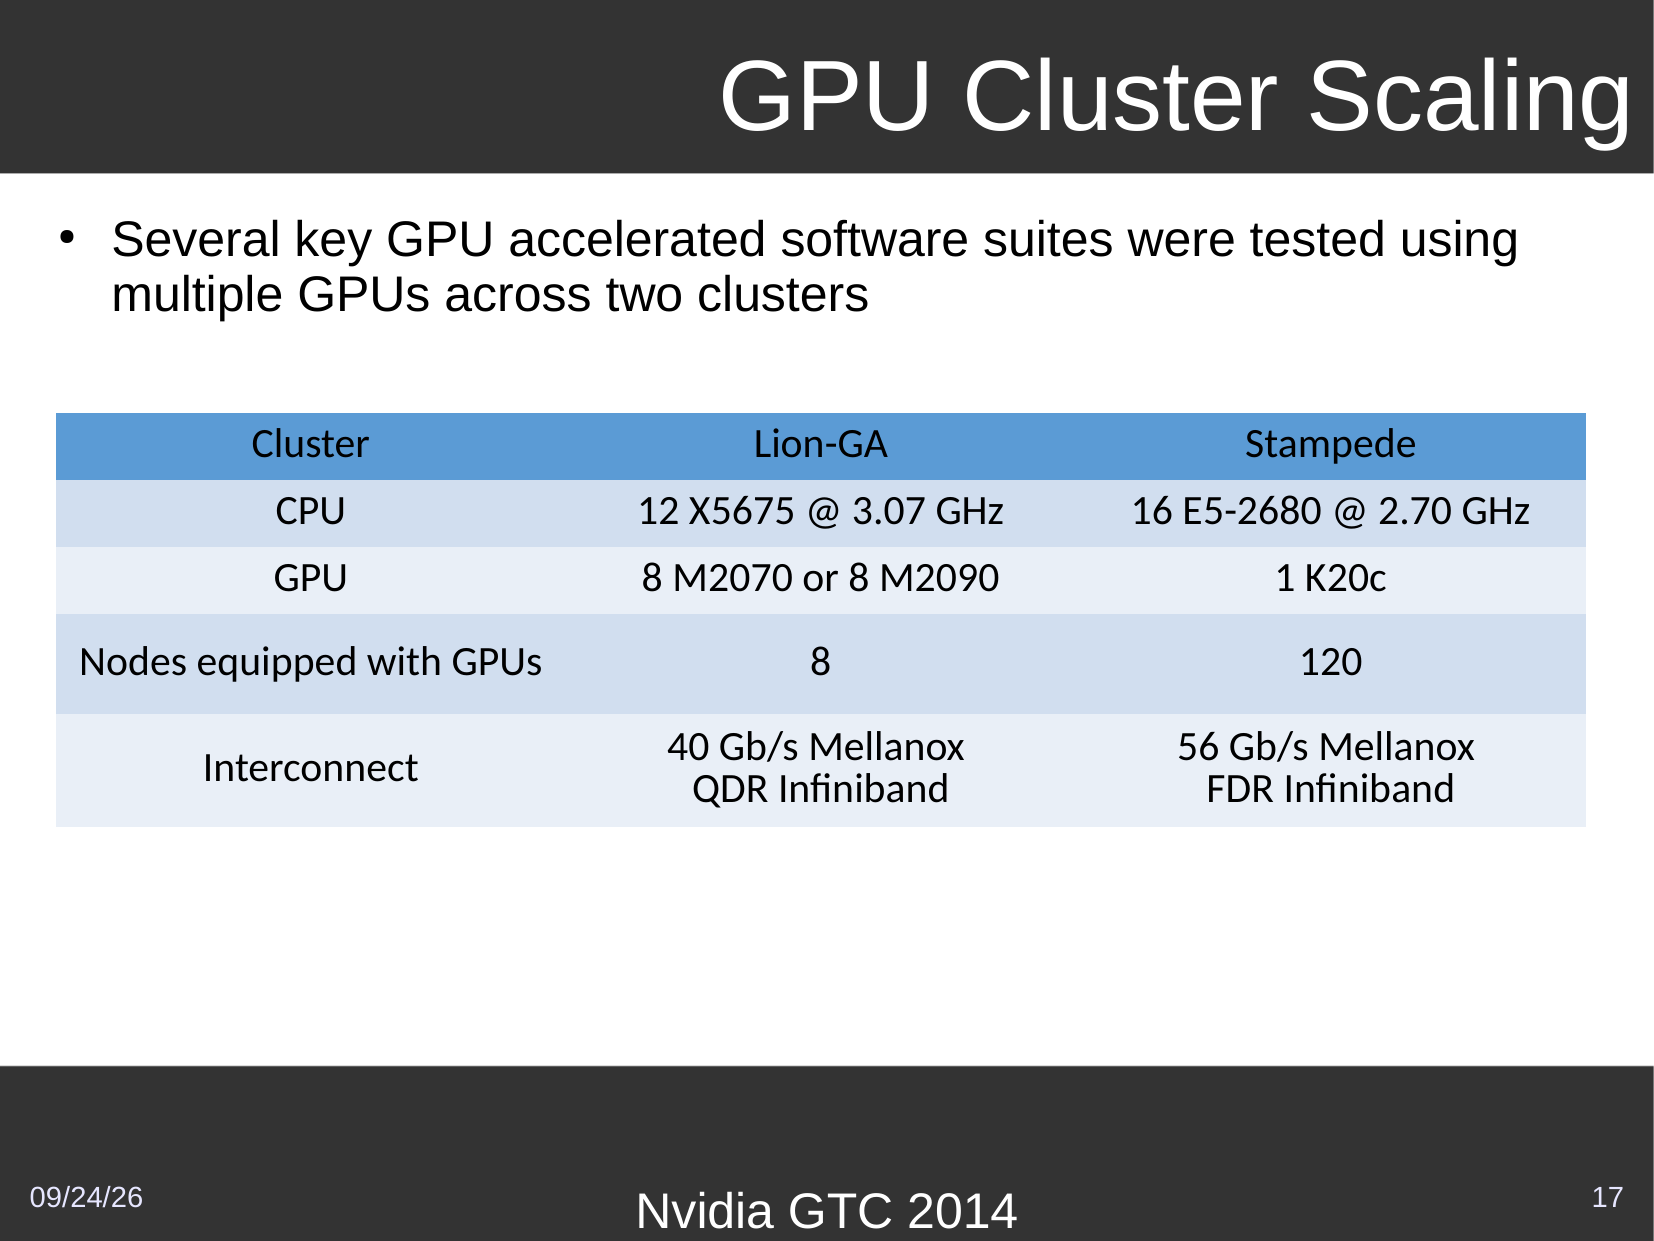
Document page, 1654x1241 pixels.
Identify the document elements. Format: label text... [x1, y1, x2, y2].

table_cell 120 [1076, 614, 1586, 714]
text_box Nvidia GTC 2014 [29, 1182, 1625, 1239]
table_cell 1 K20c [1076, 547, 1586, 614]
table_header Cluster [56, 413, 566, 480]
title GPU Cluster Scaling [40, 11, 1636, 181]
picture [0, 0, 1654, 1241]
table_cell 56 Gb/s Mellanox FDR Infiniband [1076, 714, 1586, 827]
table_cell CPU [56, 480, 566, 547]
table_header Lion-GA [566, 413, 1076, 480]
table_header Stampede [1076, 413, 1586, 480]
table_cell 8 M2070 or 8 M2090 [566, 547, 1076, 614]
table_cell GPU [56, 547, 566, 614]
table_cell 16 E5-2680 @ 2.70 GHz [1076, 480, 1586, 547]
table_cell 8 [566, 614, 1076, 714]
table_cell 12 X5675 @ 3.07 GHz [566, 480, 1076, 547]
table_cell Interconnect [56, 714, 566, 827]
table_cell 40 Gb/s Mellanox QDR Infiniband [566, 714, 1076, 827]
list Several key GPU accelerated software suites were tested using multiple GPUs across two clusters [40, 210, 1576, 931]
table_cell Nodes equipped with GPUs [56, 614, 566, 714]
